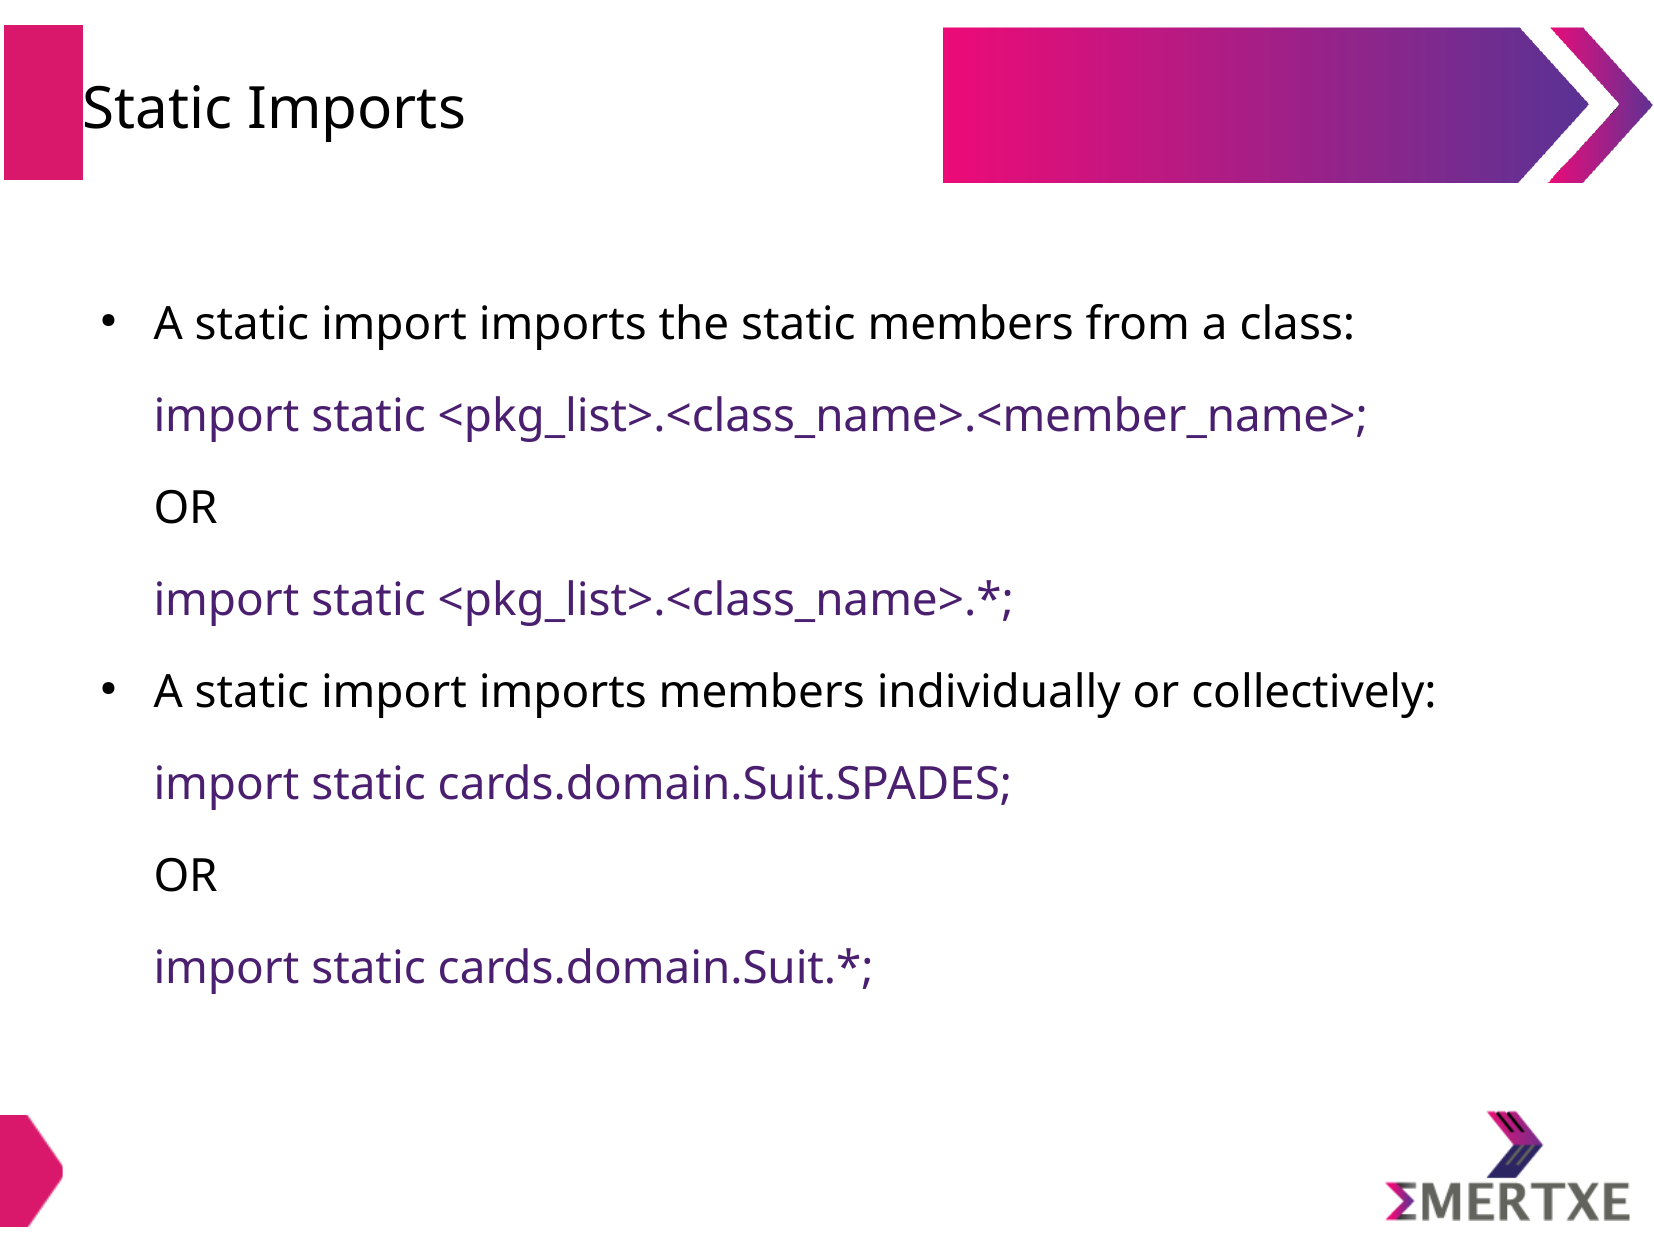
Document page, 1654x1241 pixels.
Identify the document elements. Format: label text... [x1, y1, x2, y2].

list A static import imports the static members from a class: import static <pkg_list>.<class_name>.<member_name>; OR import static <pkg_list>.<class_name>.*; A static import imports members individually or collectively: import static cards.domain.Suit.SPADES; OR import static cards.domain.Suit.*; [82, 290, 1571, 1010]
title Static Imports [82, 2, 1571, 210]
picture [1385, 1107, 1631, 1221]
picture [1571, 27, 1653, 183]
